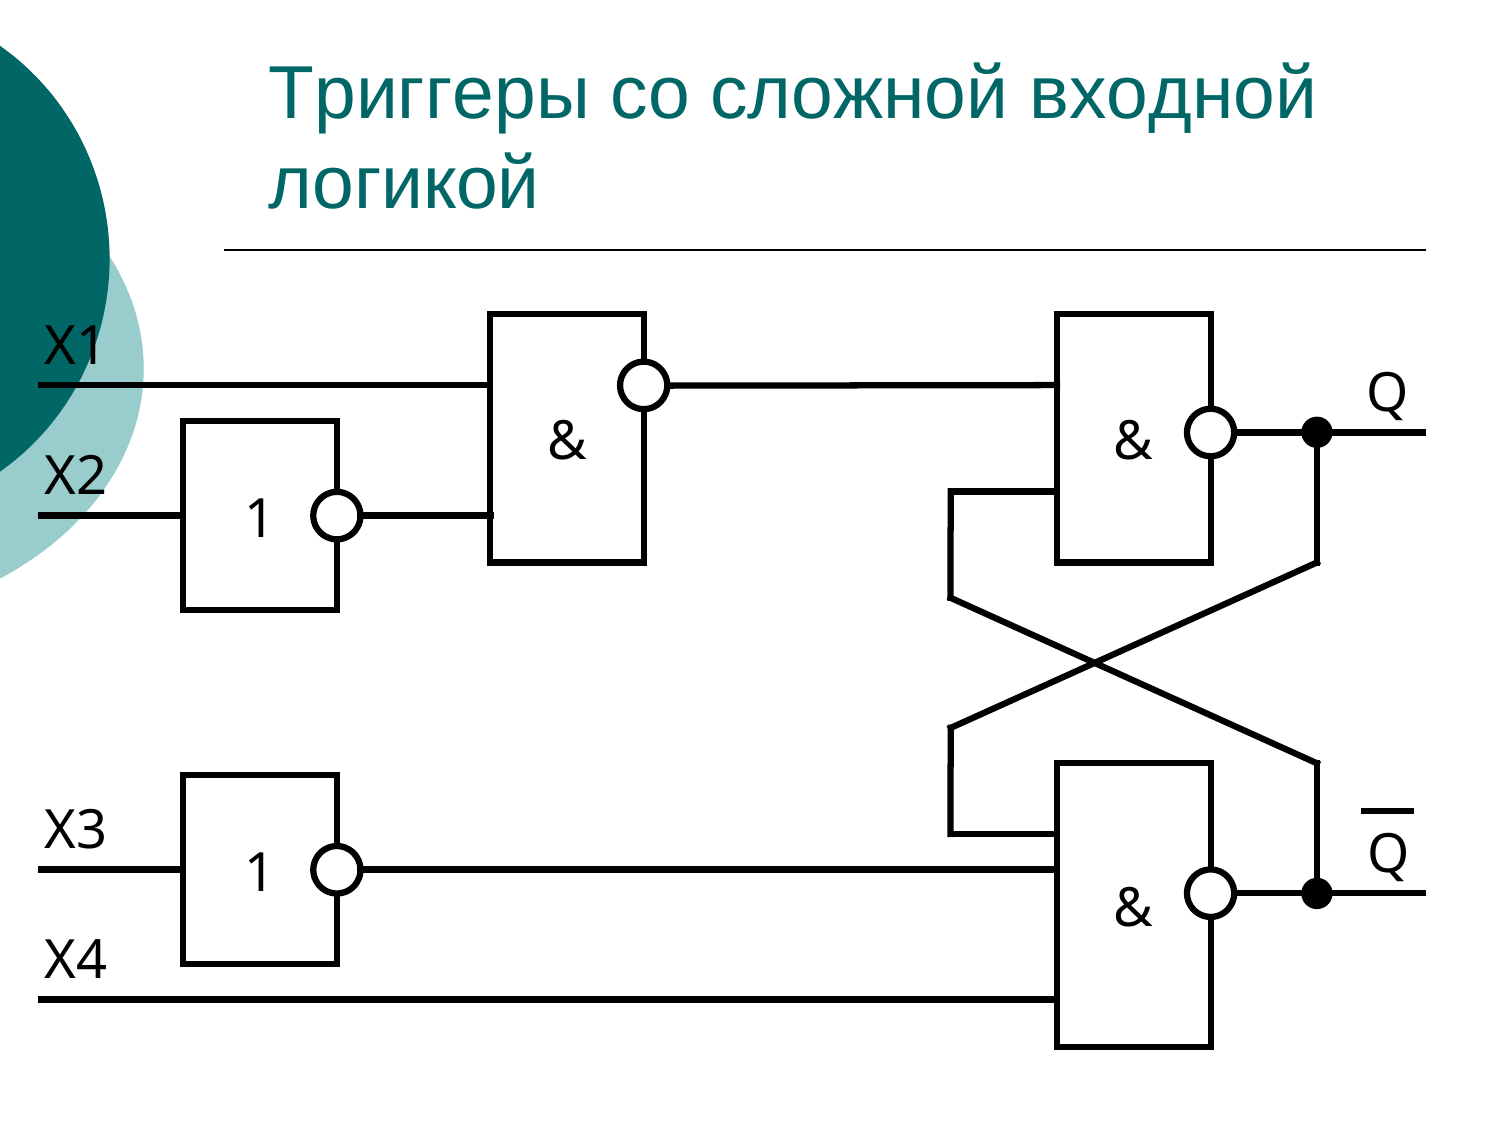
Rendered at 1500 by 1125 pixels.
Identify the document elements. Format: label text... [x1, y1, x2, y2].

text_box [620, 361, 668, 410]
text_box 1 [183, 774, 337, 965]
text_box X3 [29, 786, 137, 868]
text_box & [1057, 314, 1211, 563]
text_box [1187, 869, 1235, 917]
text_box [1187, 408, 1235, 457]
text_box Q [1352, 349, 1435, 431]
text_box [313, 846, 361, 894]
text_box & [490, 314, 644, 563]
text_box X4 [29, 916, 137, 998]
text_box X1 [29, 302, 137, 383]
text_box X2 [29, 432, 137, 513]
text_box & [1057, 763, 1211, 1047]
text_box 1 [183, 420, 337, 610]
text_box Q [1352, 810, 1424, 891]
text_box [313, 491, 361, 540]
title Триггеры со сложной входной логикой [254, 11, 1431, 232]
